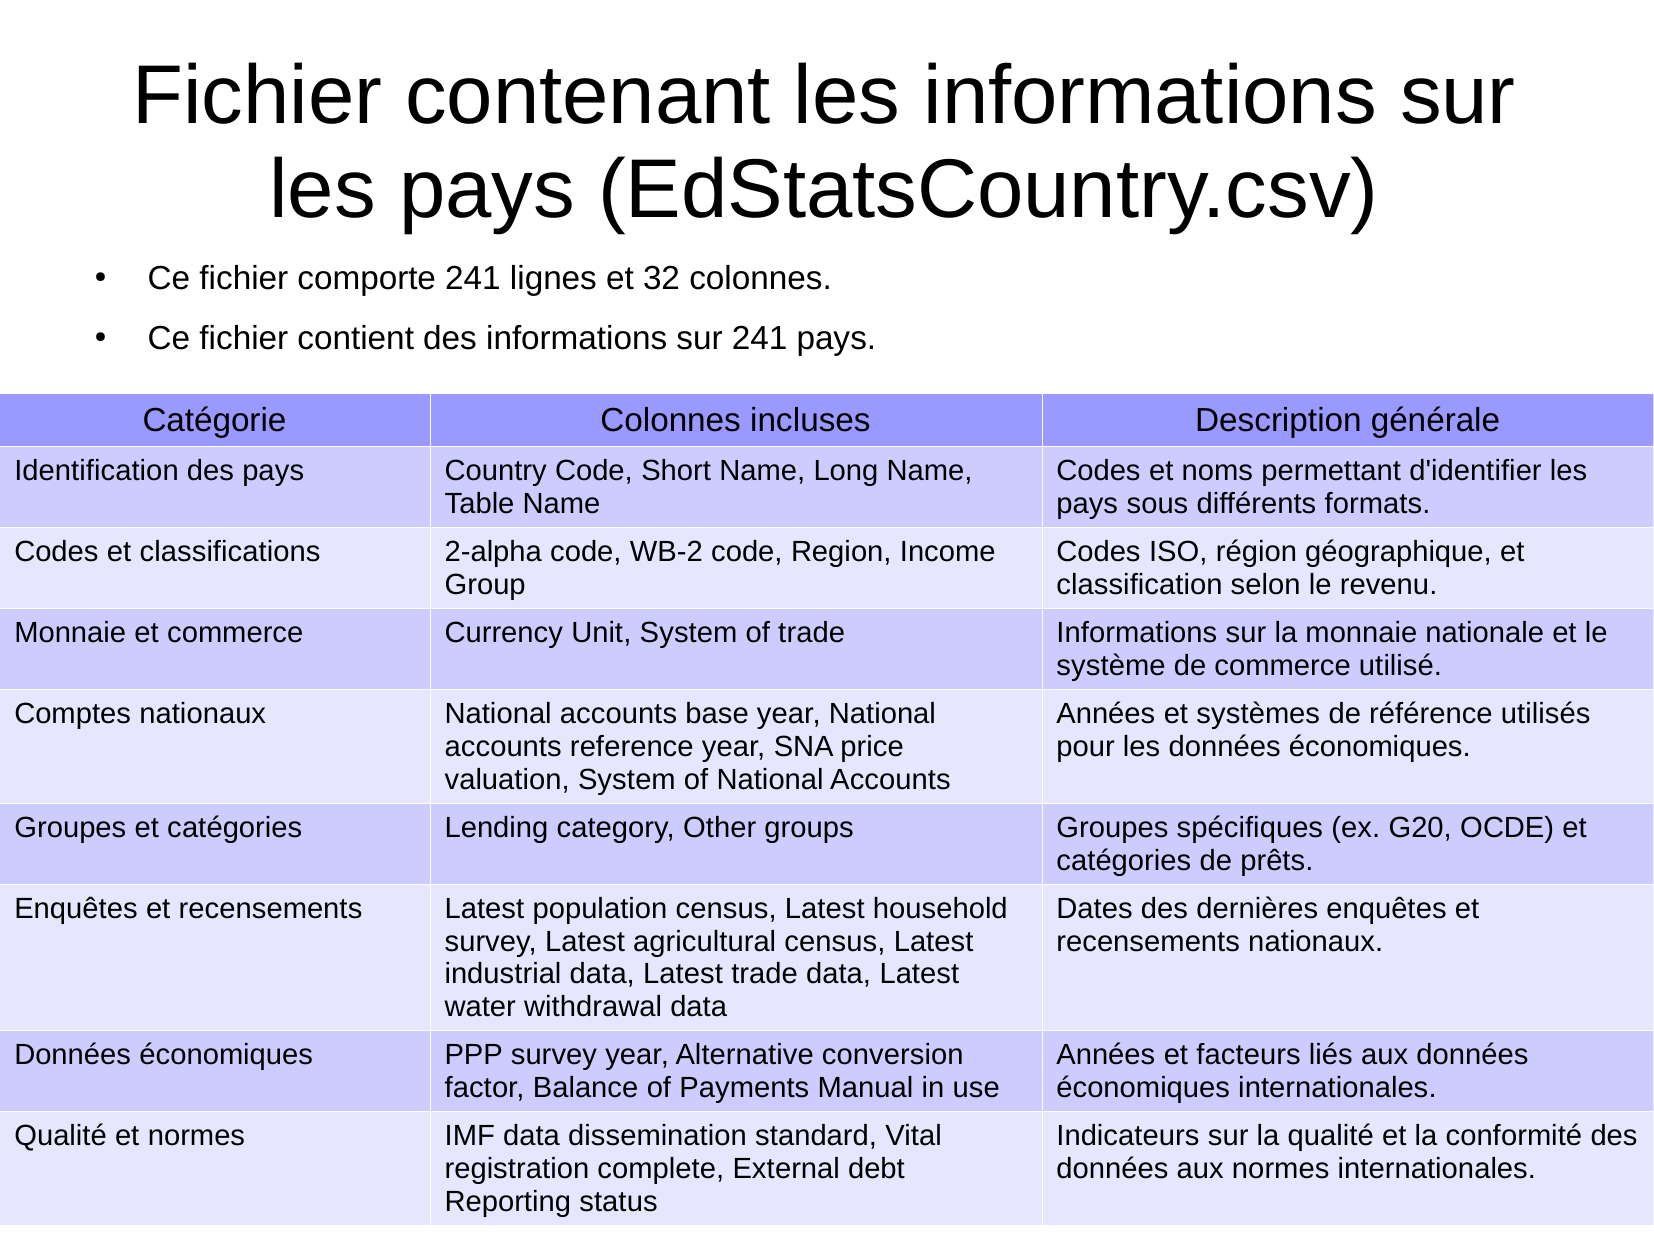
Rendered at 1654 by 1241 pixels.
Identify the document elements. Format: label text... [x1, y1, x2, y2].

table_cell Informations sur la monnaie nationale et le système de commerce utilisé. [1043, 609, 1654, 689]
table_cell Monnaie et commerce [0, 609, 430, 689]
table_cell Enquêtes et recensements [0, 885, 430, 1030]
list Ce fichier comporte 241 lignes et 32 colonnes. Ce fichier contient des informations sur 241 pays. [76, 259, 1565, 358]
table_cell National accounts base year, National accounts reference year, SNA price valuation, System of National Accounts [431, 690, 1042, 803]
table_cell Codes et classifications [0, 528, 430, 608]
table_cell Codes ISO, région géographique, et classification selon le revenu. [1043, 528, 1654, 608]
table_cell PPP survey year, Alternative conversion factor, Balance of Payments Manual in use [431, 1031, 1042, 1111]
table_cell Dates des dernières enquêtes et recensements nationaux. [1043, 885, 1654, 1030]
table_cell Lending category, Other groups [431, 804, 1042, 884]
table_cell Groupes spécifiques (ex. G20, OCDE) et catégories de prêts. [1043, 804, 1654, 884]
table_cell Données économiques [0, 1031, 430, 1111]
title Fichier contenant les informations sur les pays (EdStatsCountry.csv) [80, 47, 1569, 237]
table_cell Qualité et normes [0, 1112, 430, 1225]
table_header Description générale [1043, 394, 1654, 446]
table_cell Currency Unit, System of trade [431, 609, 1042, 689]
table_cell Groupes et catégories [0, 804, 430, 884]
table_header Colonnes incluses [431, 394, 1042, 446]
table_header Catégorie [0, 394, 430, 446]
table_cell Identification des pays [0, 447, 430, 527]
table_cell Années et systèmes de référence utilisés pour les données économiques. [1043, 690, 1654, 803]
table_cell Latest population census, Latest household survey, Latest agricultural census, Latest industrial data, Latest trade data, Latest water withdrawal data [431, 885, 1042, 1030]
table_cell Comptes nationaux [0, 690, 430, 803]
table_cell Indicateurs sur la qualité et la conformité des données aux normes internationales. [1043, 1112, 1654, 1225]
table_cell 2-alpha code, WB-2 code, Region, Income Group [431, 528, 1042, 608]
table_cell Country Code, Short Name, Long Name, Table Name [431, 447, 1042, 527]
table_cell IMF data dissemination standard, Vital registration complete, External debt Reporting status [431, 1112, 1042, 1225]
table_cell Années et facteurs liés aux données économiques internationales. [1043, 1031, 1654, 1111]
table_cell Codes et noms permettant d'identifier les pays sous différents formats. [1043, 447, 1654, 527]
